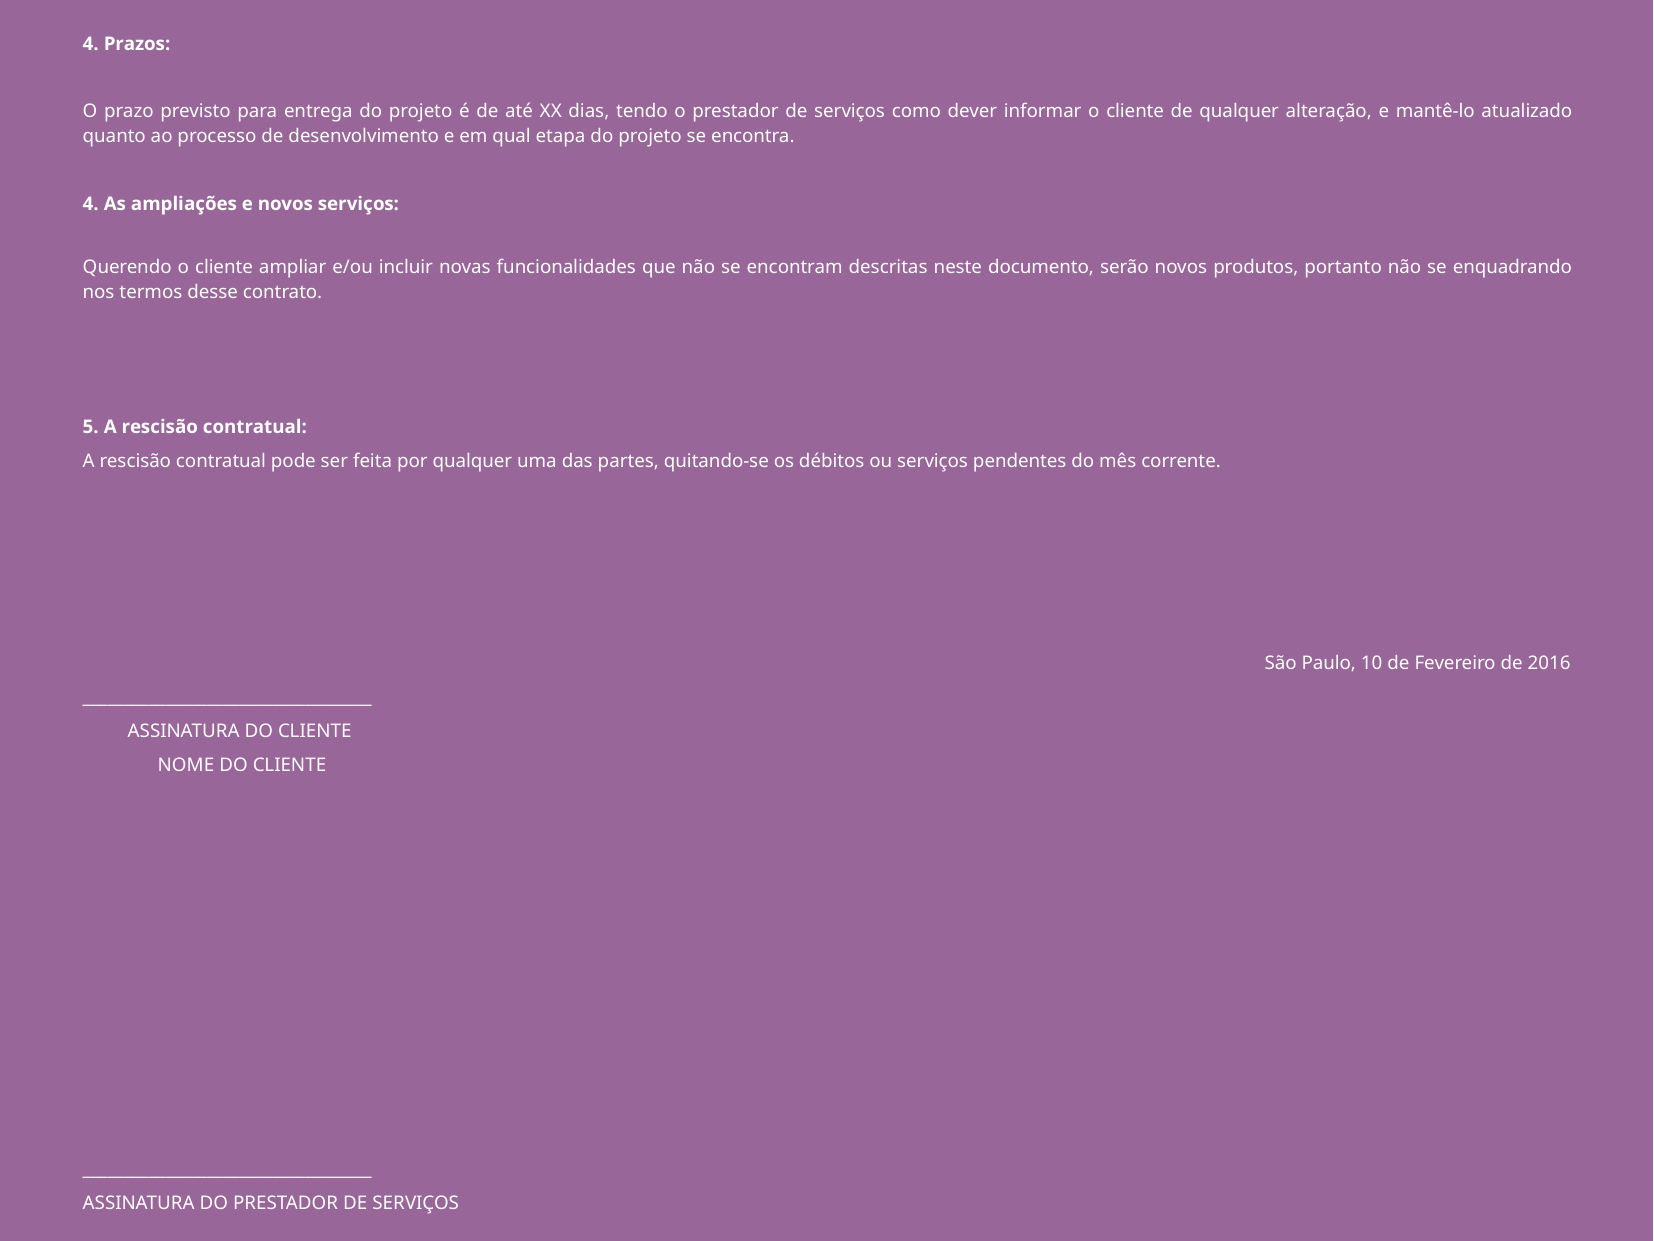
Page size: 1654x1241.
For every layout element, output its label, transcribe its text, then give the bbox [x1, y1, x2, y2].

list 4. Prazos: O prazo previsto para entrega do projeto é de até XX dias, tendo o prestador de serviços como dever informar o cliente de qualquer alteração, e mantê-lo atualizado quanto ao processo de desenvolvimento e em qual etapa do projeto se encontra. 4. As ampliações e novos serviços: Querendo o cliente ampliar e/ou incluir novas funcionalidades que não se encontram descritas neste documento, serão novos produtos, portanto não se enquadrando nos termos desse contrato. 5. A rescisão contratual: A rescisão contratual pode ser feita por qualquer uma das partes, quitando-se os débitos ou serviços pendentes do mês corrente. São Paulo, 10 de Fevereiro de 2016 ___________________________________ ASSINATURA DO CLIENTE NOME DO CLIENTE ___________________________________ ASSINATURA DO PRESTADOR DE SERVIÇOS [82, 30, 1571, 1231]
